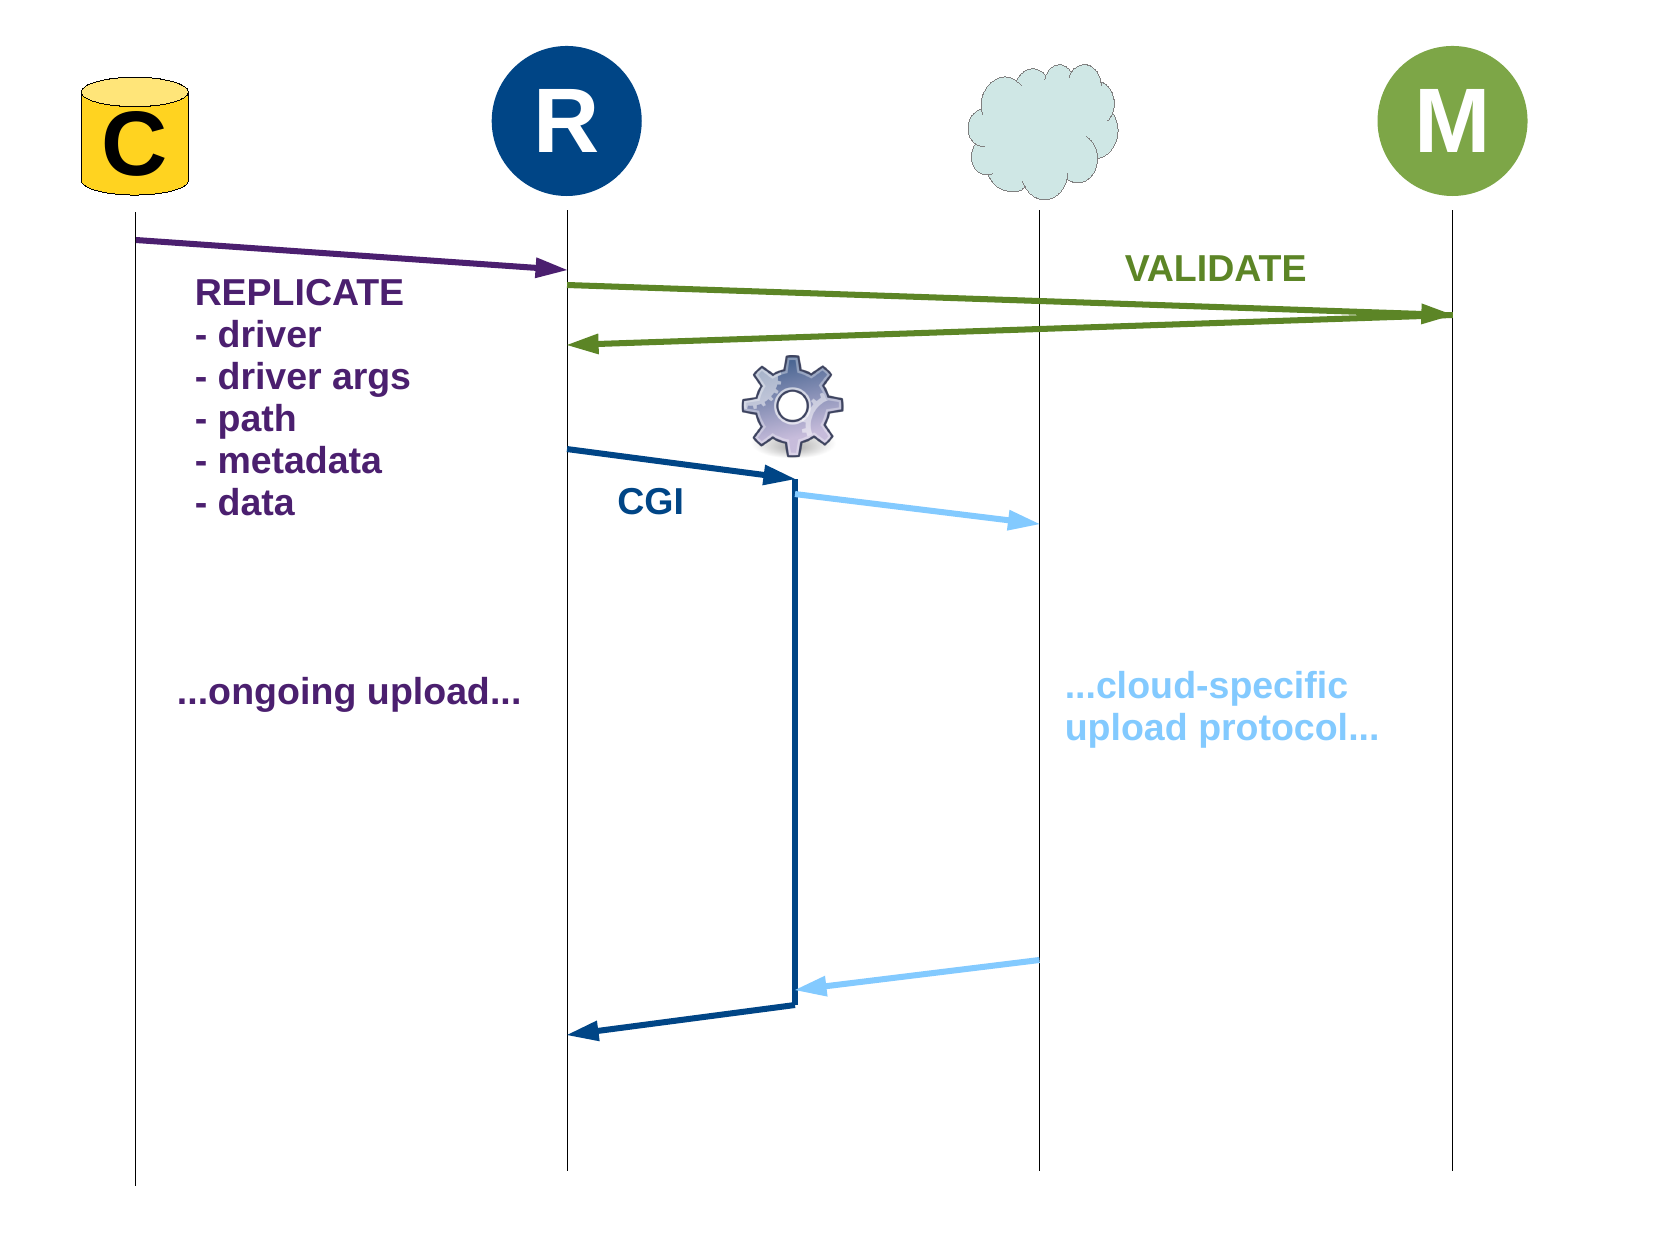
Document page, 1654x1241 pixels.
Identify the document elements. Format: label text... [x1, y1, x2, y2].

text_box ...cloud-specific upload protocol... [1050, 656, 1411, 756]
text_box R [491, 45, 642, 197]
text_box REPLICATE - driver - driver args - path - metadata - data [180, 264, 451, 531]
text_box VALIDATE [1110, 240, 1396, 297]
text_box C [81, 93, 189, 196]
text_box CGI [602, 473, 751, 530]
text_box M [1377, 45, 1528, 197]
picture [741, 355, 846, 466]
text_box ...ongoing upload... [162, 663, 568, 721]
text_box [968, 64, 1119, 200]
